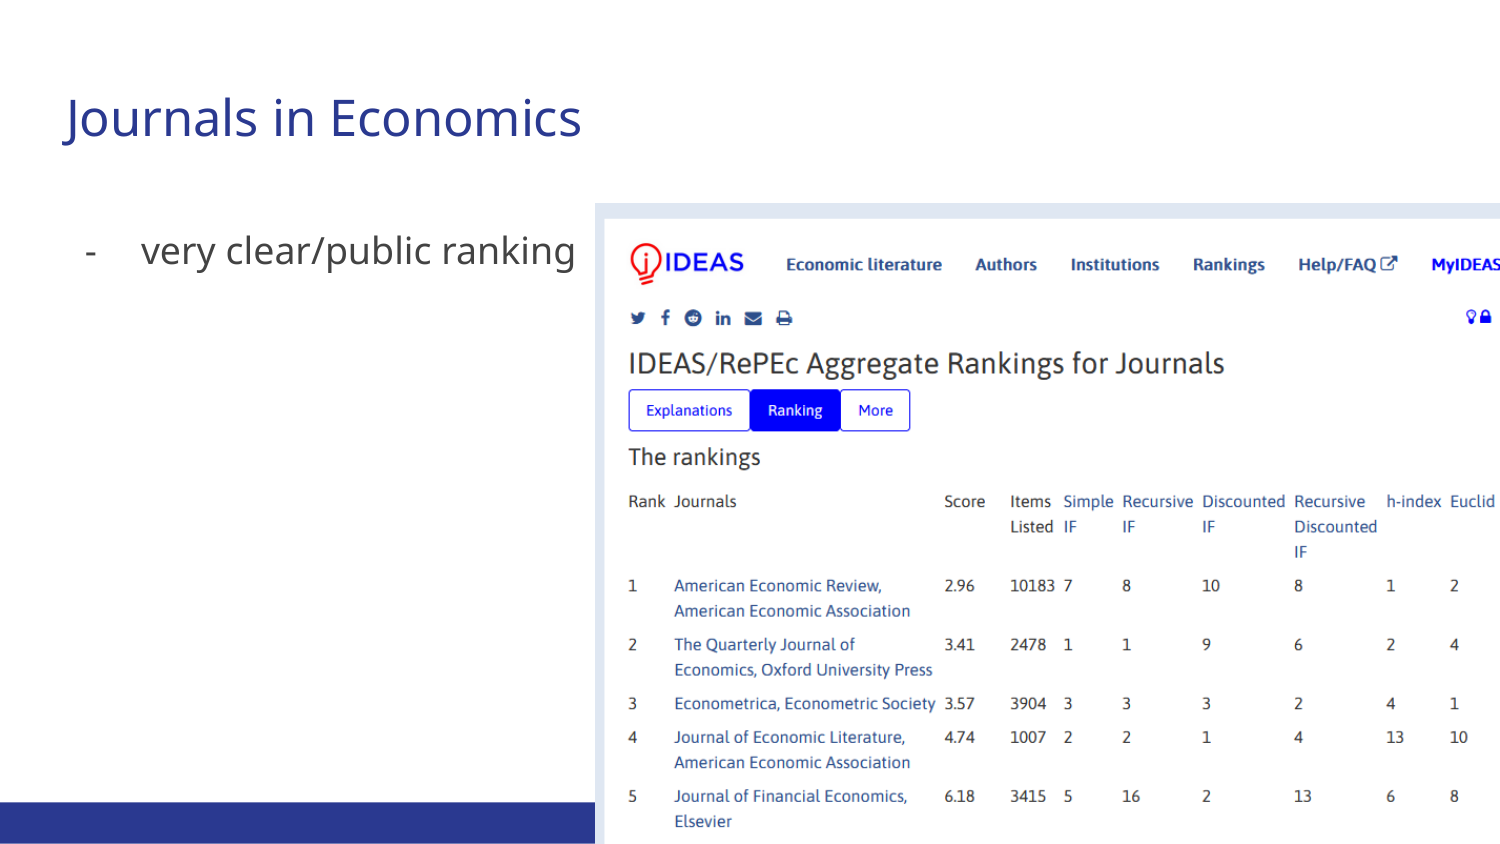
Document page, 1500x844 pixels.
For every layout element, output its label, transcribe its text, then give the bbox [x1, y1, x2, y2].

list very clear/public ranking [51, 201, 1449, 750]
picture [595, 203, 1500, 844]
title Journals in Economics [51, 67, 1449, 167]
